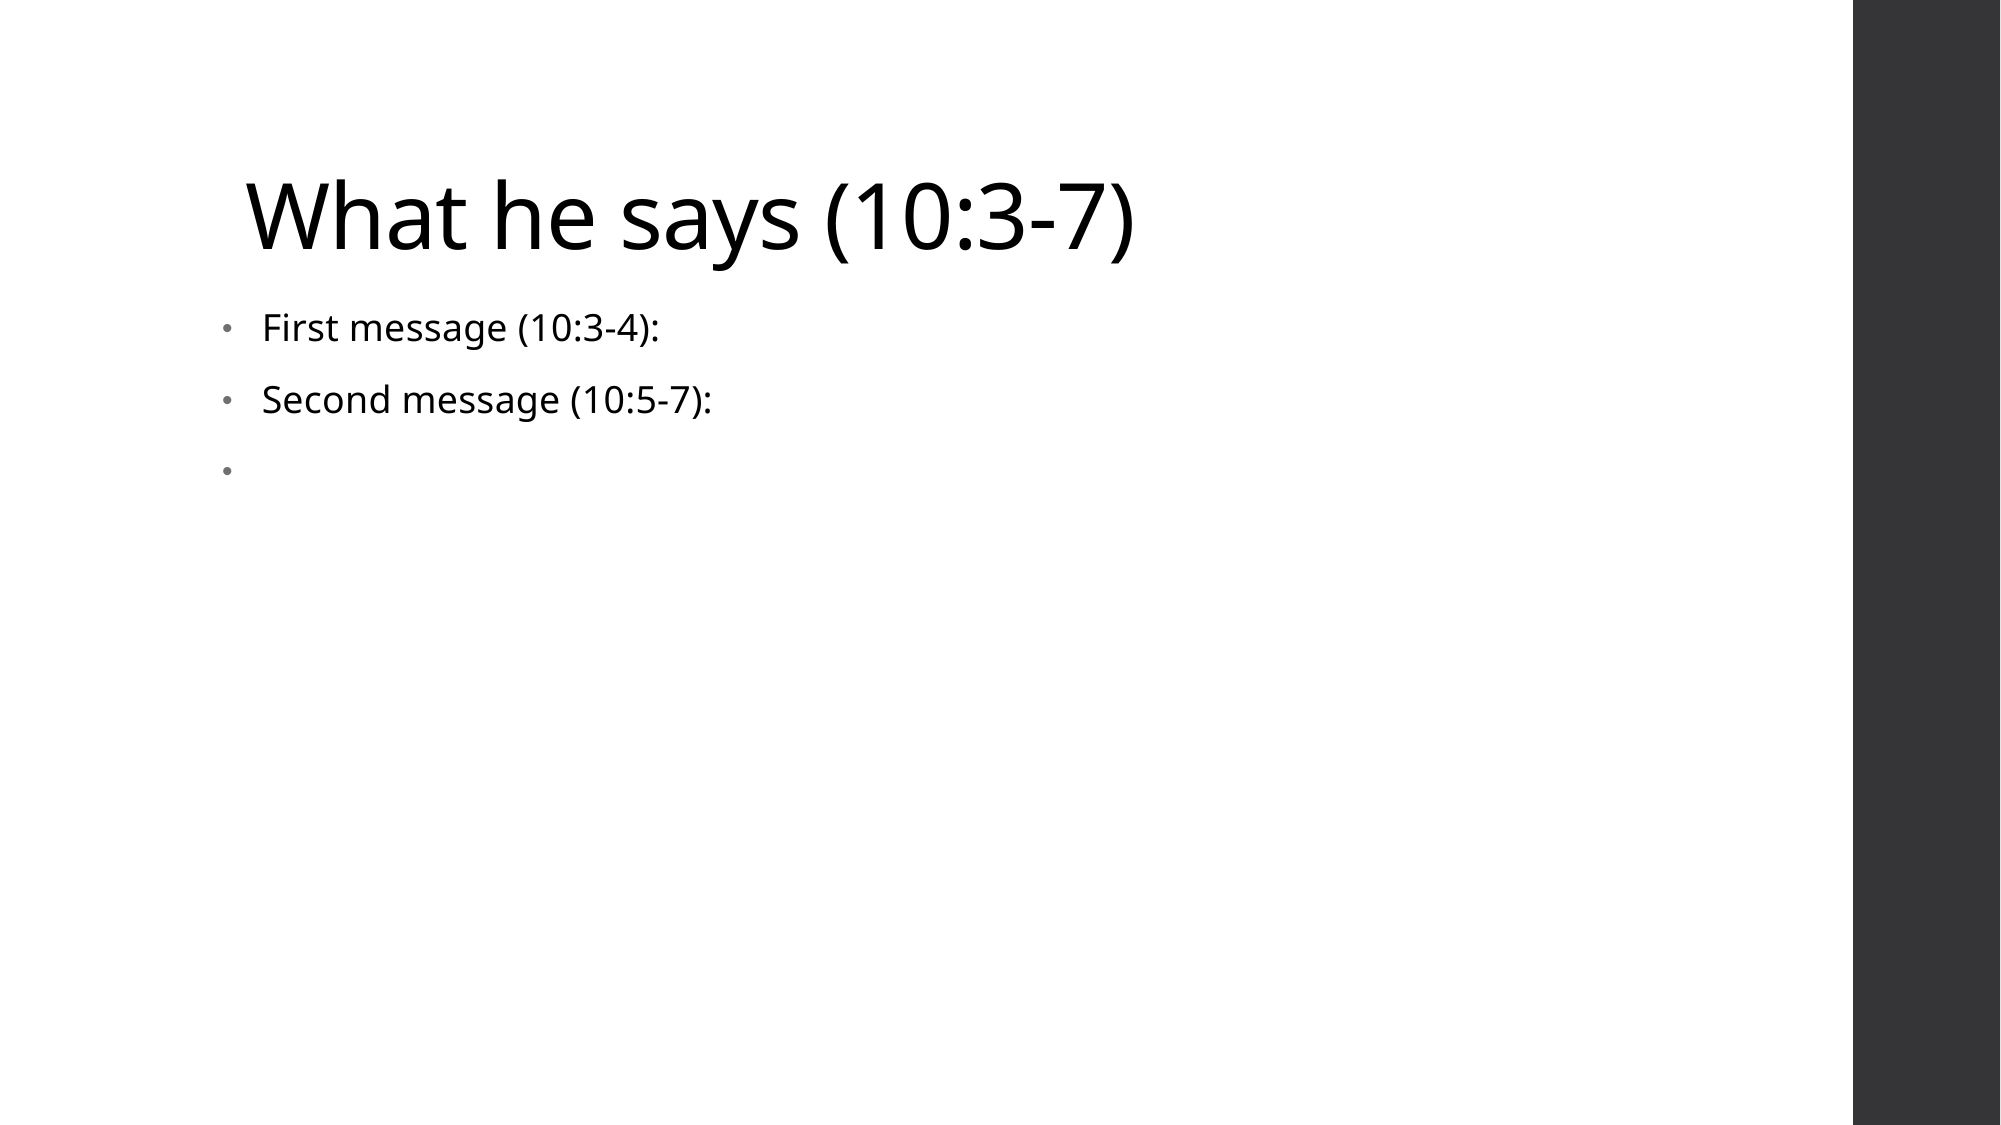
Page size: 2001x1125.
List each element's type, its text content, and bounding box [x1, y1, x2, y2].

title What he says (10:3-7) [206, 60, 1797, 278]
list First message (10:3-4): Second message (10:5-7): [206, 299, 1617, 1014]
